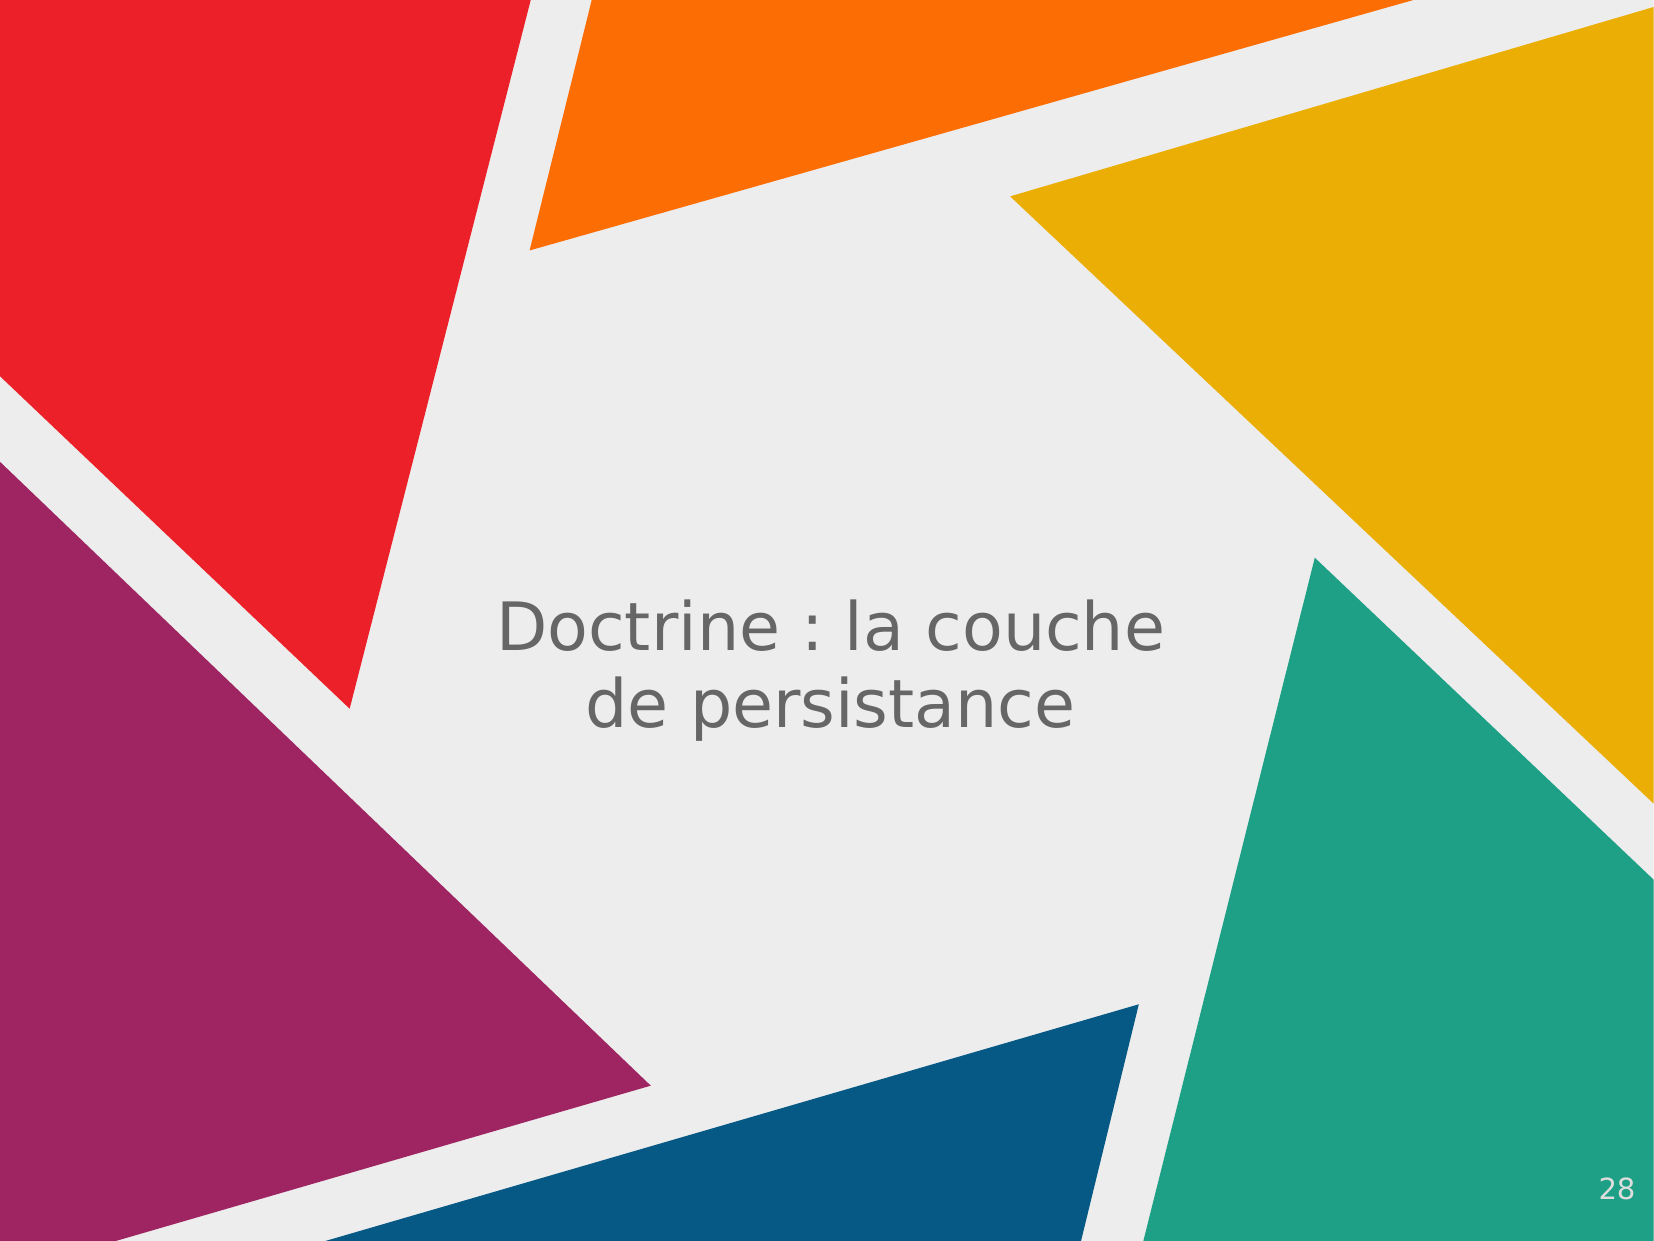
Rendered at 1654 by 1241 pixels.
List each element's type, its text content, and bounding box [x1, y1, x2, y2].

subtitle Doctrine : la couche de persistance [472, 185, 1190, 1146]
